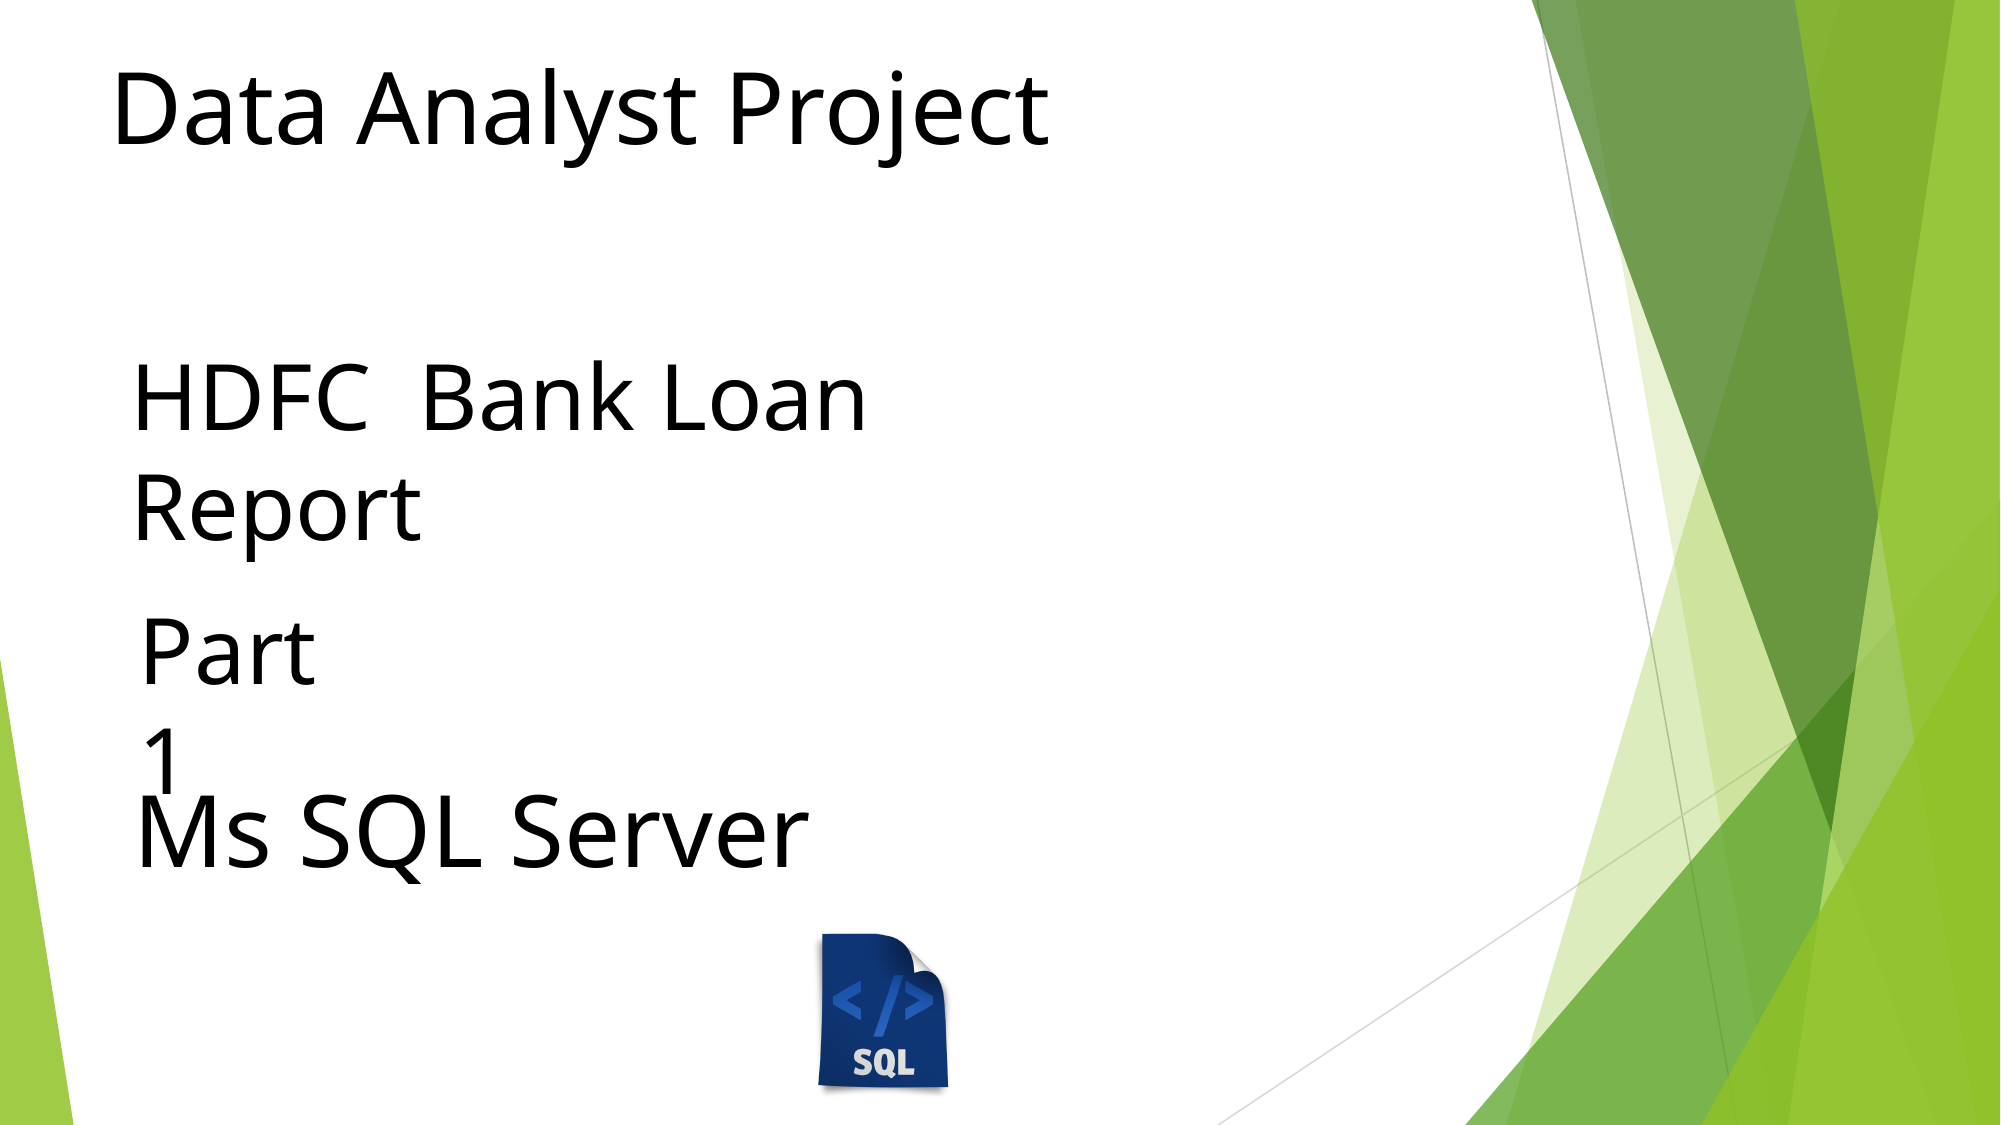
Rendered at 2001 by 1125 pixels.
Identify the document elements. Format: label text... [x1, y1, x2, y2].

text_box Part 1 [123, 585, 403, 712]
text_box Data Analyst Project [94, 37, 1527, 174]
text_box Ms SQL Server [118, 759, 984, 897]
text_box HDFC Bank Loan Report [115, 331, 1152, 458]
picture [781, 912, 981, 1112]
